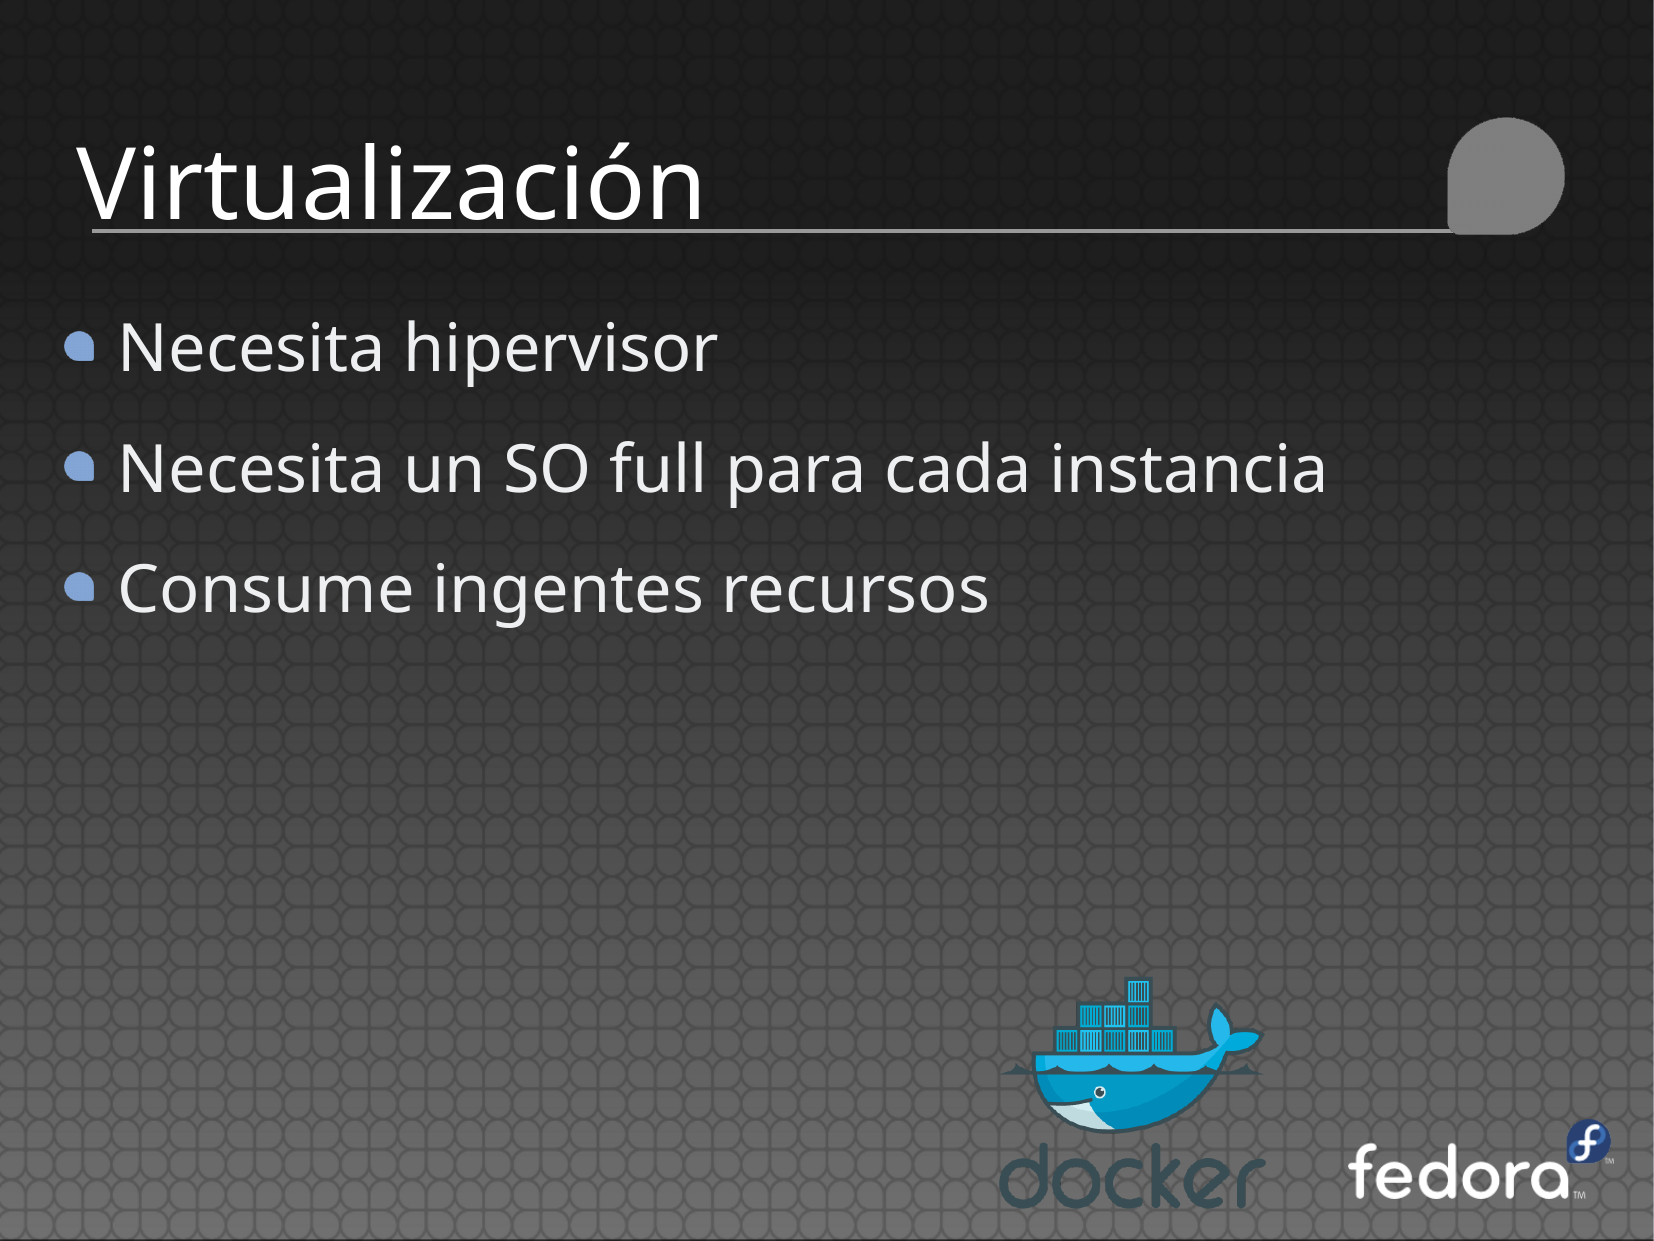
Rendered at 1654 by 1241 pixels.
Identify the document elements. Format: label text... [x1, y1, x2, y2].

title Virtualización [76, 112, 1566, 249]
picture [0, 0, 1654, 1241]
list Necesita hipervisor Necesita un SO full para cada instancia Consume ingentes recursos [46, 300, 1536, 1105]
